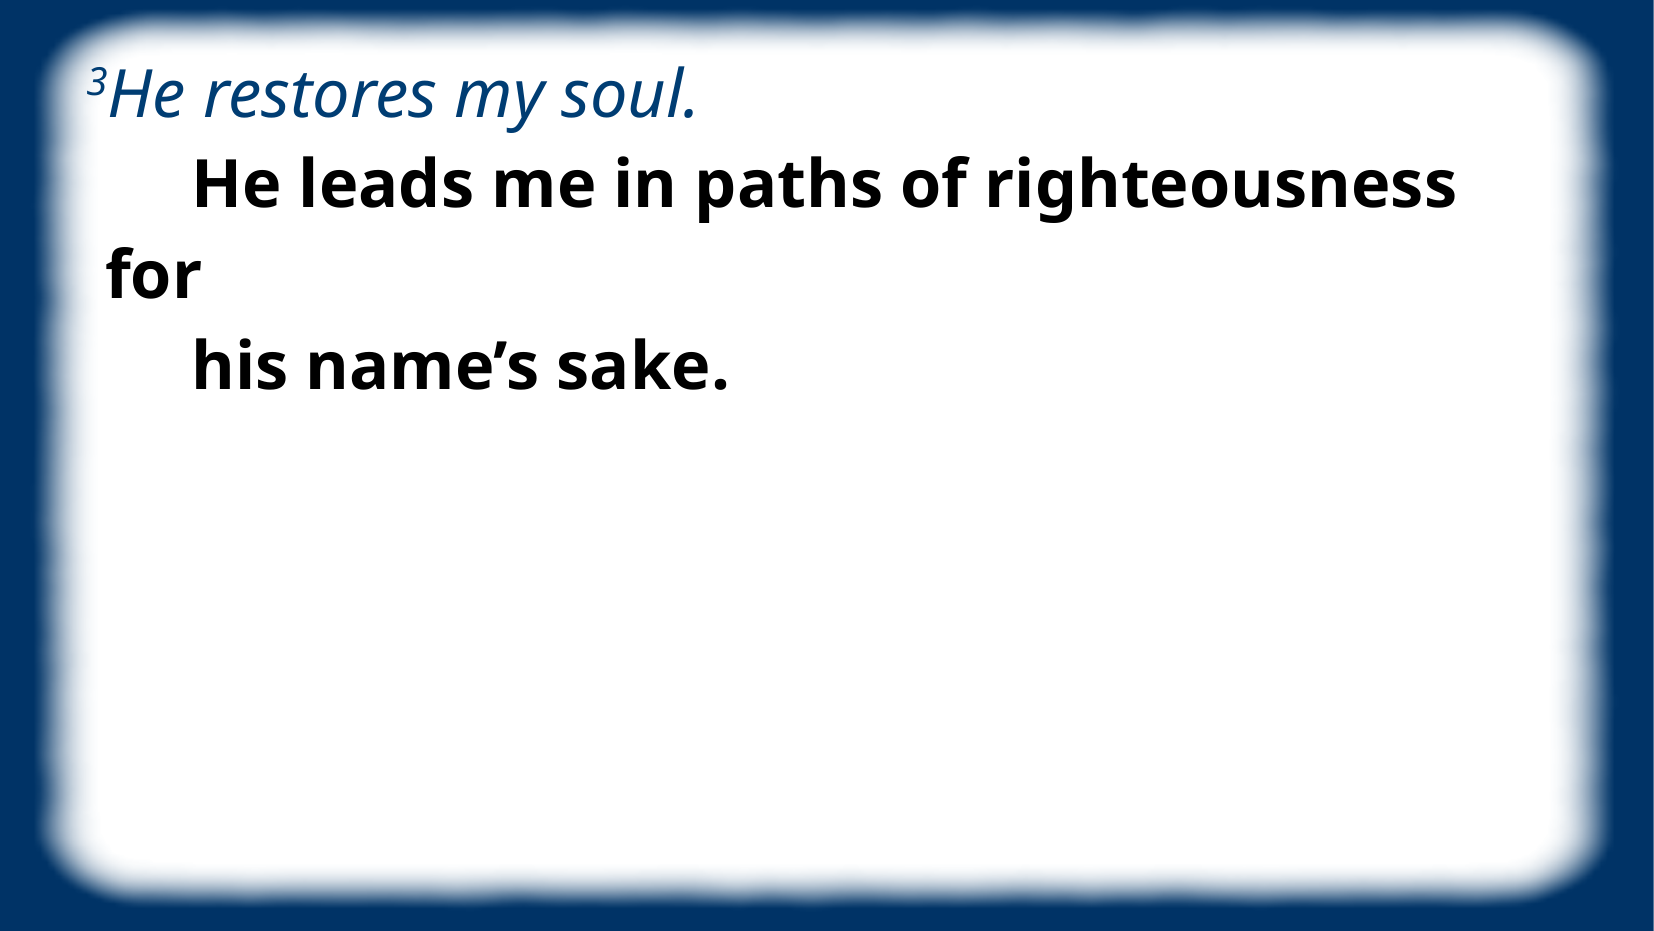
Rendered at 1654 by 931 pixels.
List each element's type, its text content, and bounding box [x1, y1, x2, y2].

text_box 3He restores my soul. He leads me in paths of righteousness for his name’s sake. [71, 38, 1572, 320]
picture [0, 0, 1654, 931]
